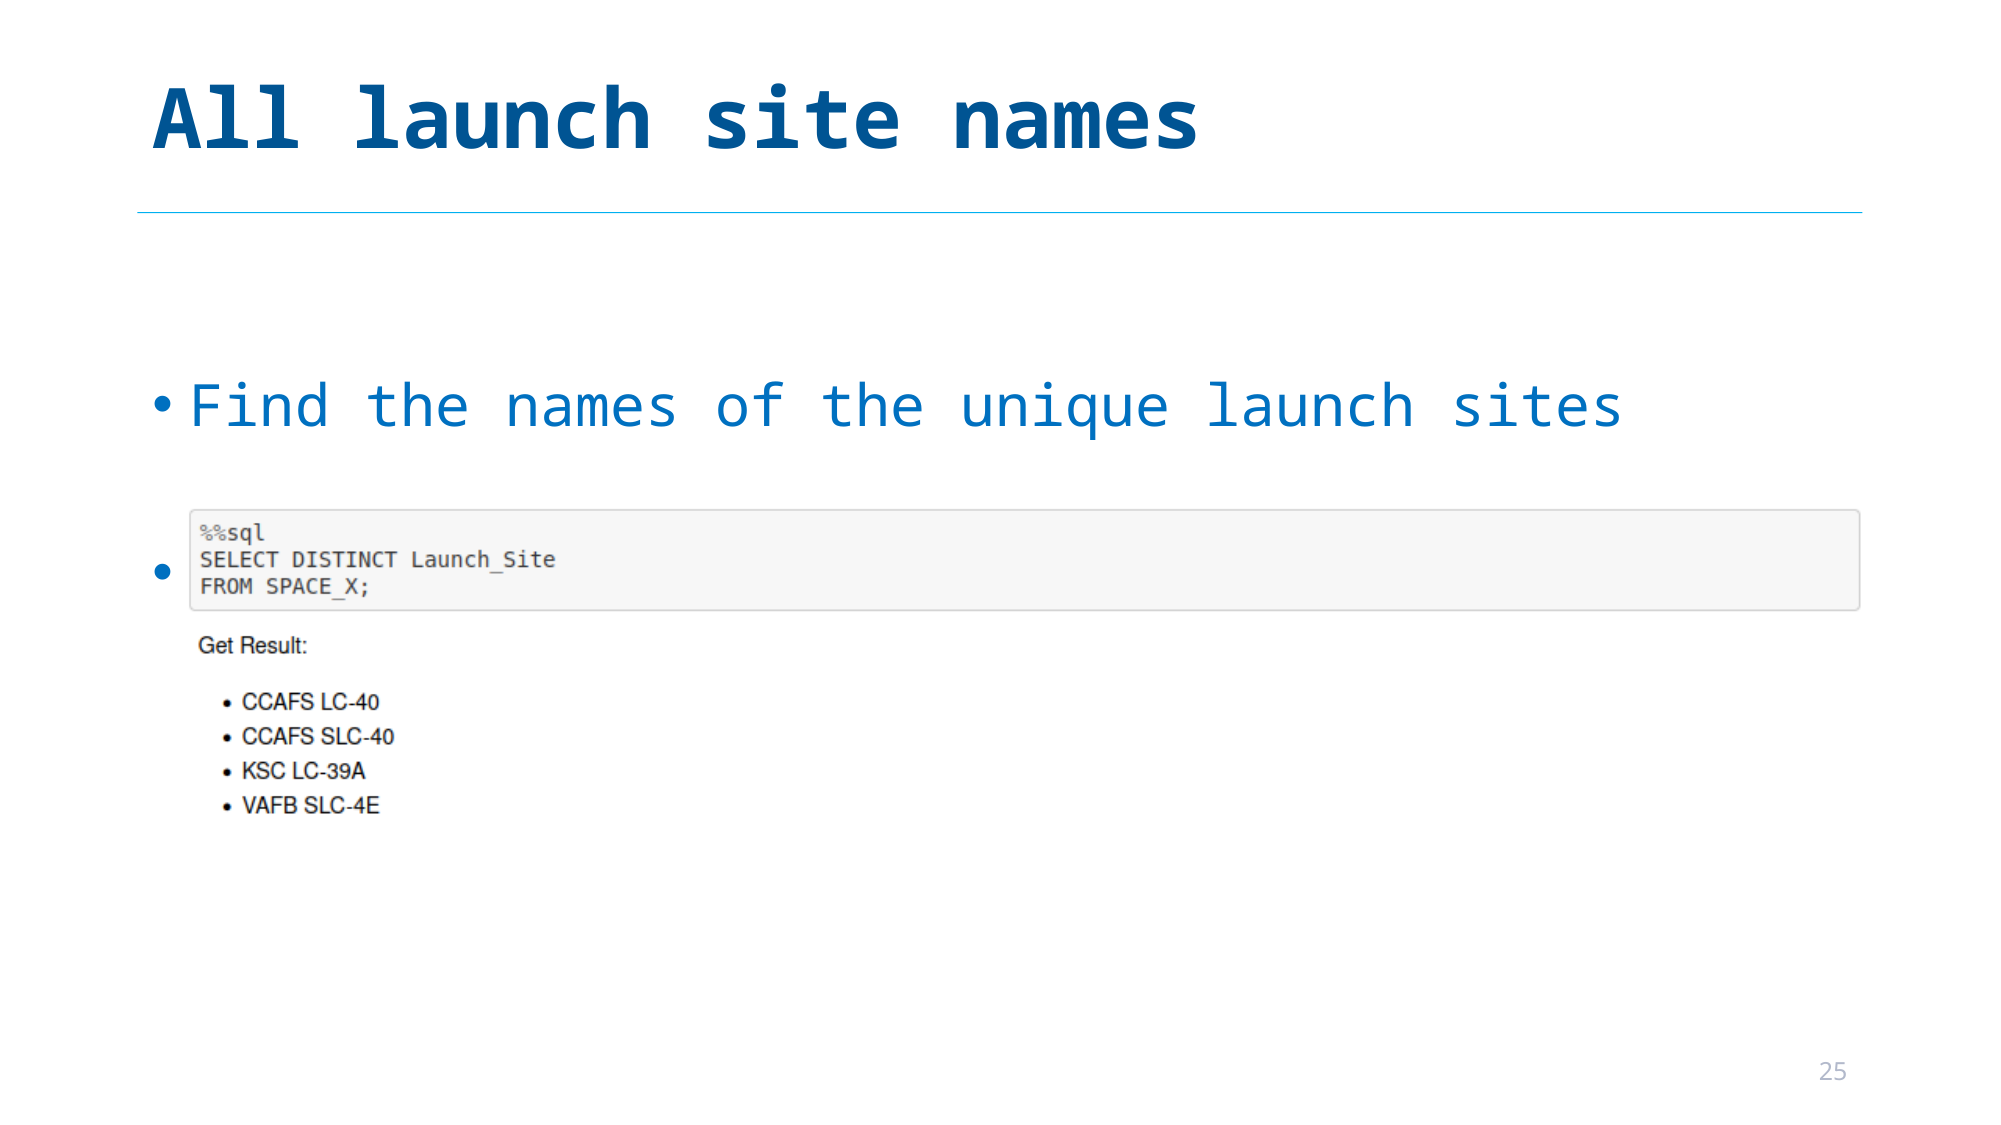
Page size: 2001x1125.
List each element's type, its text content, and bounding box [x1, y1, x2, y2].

slide_number 41 [1412, 1042, 1863, 1103]
picture [177, 500, 1867, 831]
list Find the names of the unique launch sites Present your query result with a short explanation here [137, 277, 1863, 992]
title All launch site names [137, 13, 1863, 231]
